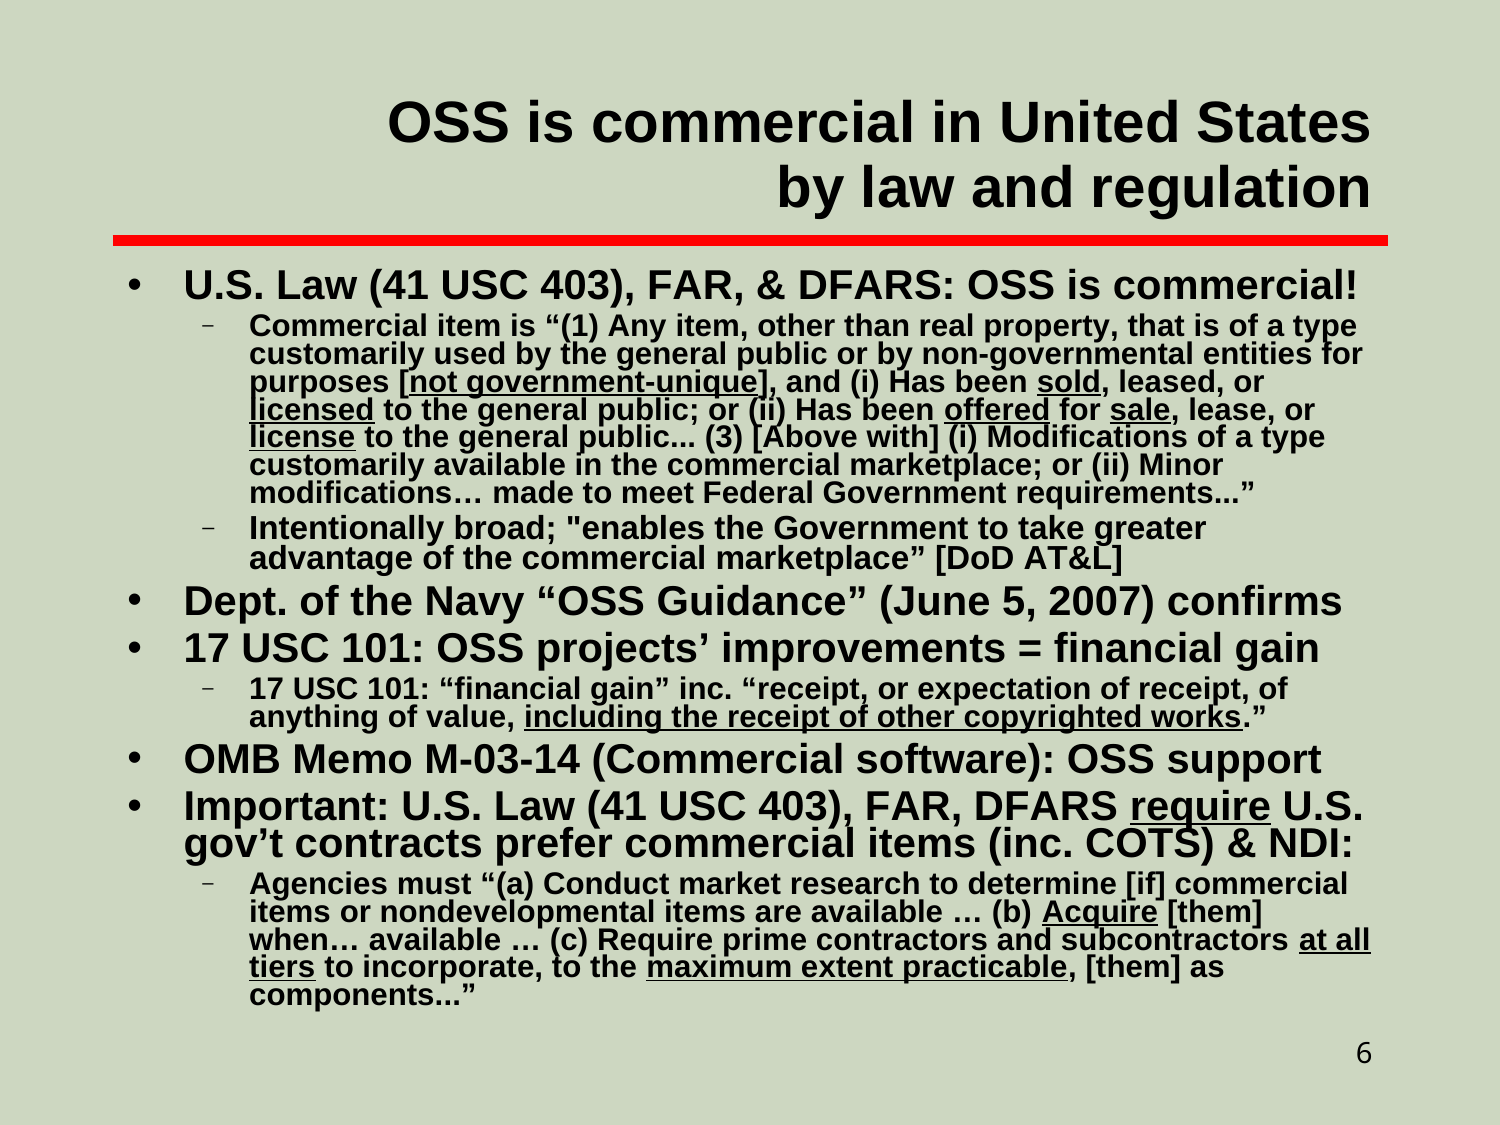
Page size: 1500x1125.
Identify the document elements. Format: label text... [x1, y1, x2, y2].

list U.S. Law (41 USC 403), FAR, & DFARS: OSS is commercial! Commercial item is “(1) Any item, other than real property, that is of a type customarily used by the general public or by non-governmental entities for purposes [not government-unique], and (i) Has been sold, leased, or licensed to the general public; or (ii) Has been offered for sale, lease, or license to the general public... (3) [Above with] (i) Modifications of a type customarily available in the commercial marketplace; or (ii) Minor modifications… made to meet Federal Government requirements...” Intentionally broad; "enables the Government to take greater advantage of the commercial marketplace” [DoD AT&L] Dept. of the Navy “OSS Guidance” (June 5, 2007) confirms 17 USC 101: OSS projects’ improvements = financial gain 17 USC 101: “financial gain” inc. “receipt, or expectation of receipt, of anything of value, including the receipt of other copyrighted works.” OMB Memo M-03-14 (Commercial software): OSS support Important: U.S. Law (41 USC 403), FAR, DFARS require U.S. gov’t contracts prefer commercial items (inc. COTS) & NDI: Agencies must “(a) Conduct market research to determine [if] commercial items or nondevelopmental items are available … (b) Acquire [them] when… available … (c) Require prime contractors and subcontractors at all tiers to incorporate, to the maximum extent practicable, [them] as components...” [112, 262, 1388, 1088]
title OSS is commercial in United States by law and regulation [337, 80, 1388, 229]
